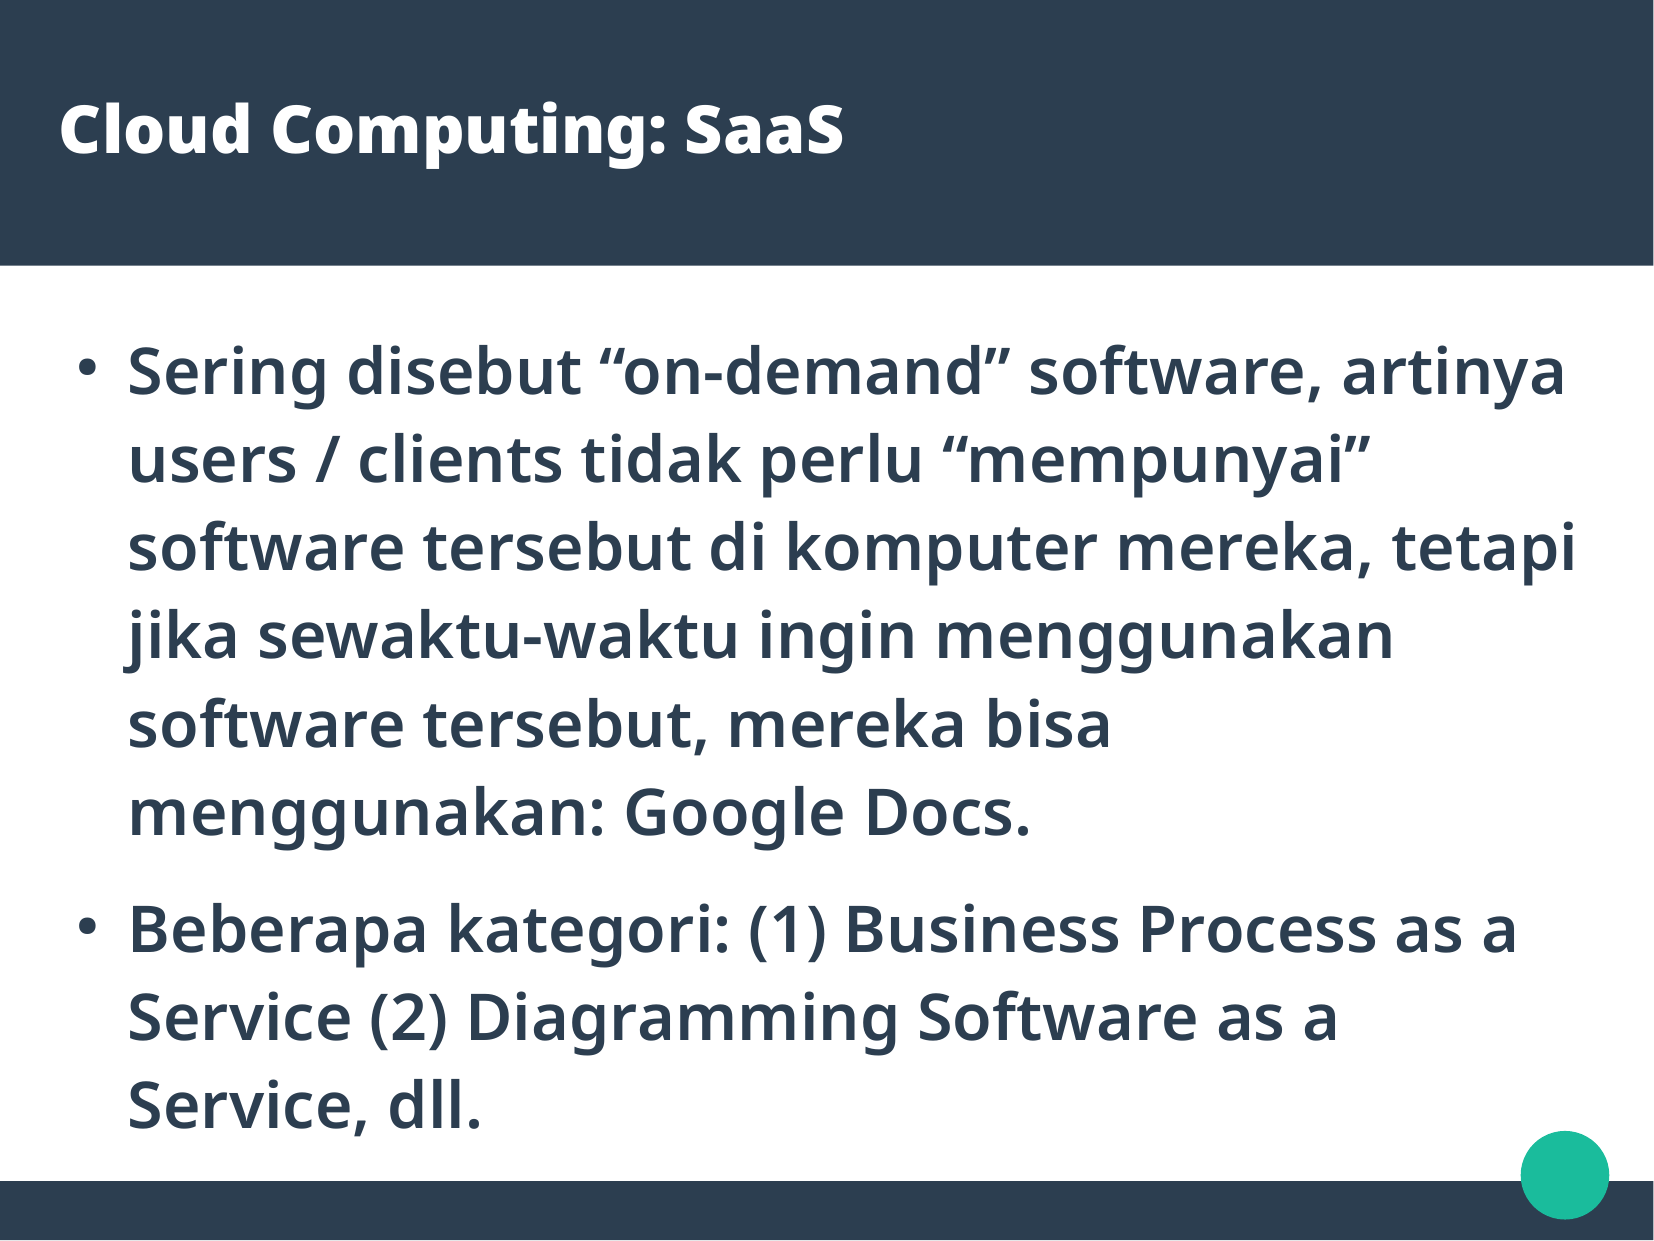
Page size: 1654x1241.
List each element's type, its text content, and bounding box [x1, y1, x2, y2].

title Cloud Computing: SaaS [59, 49, 1595, 207]
list Sering disebut “on-demand” software, artinya users / clients tidak perlu “mempunyai” software tersebut di komputer mereka, tetapi jika sewaktu-waktu ingin menggunakan software tersebut, mereka bisa menggunakan: Google Docs. Beberapa kategori: (1) Business Process as a Service (2) Diagramming Software as a Service, dll. [59, 324, 1595, 1152]
